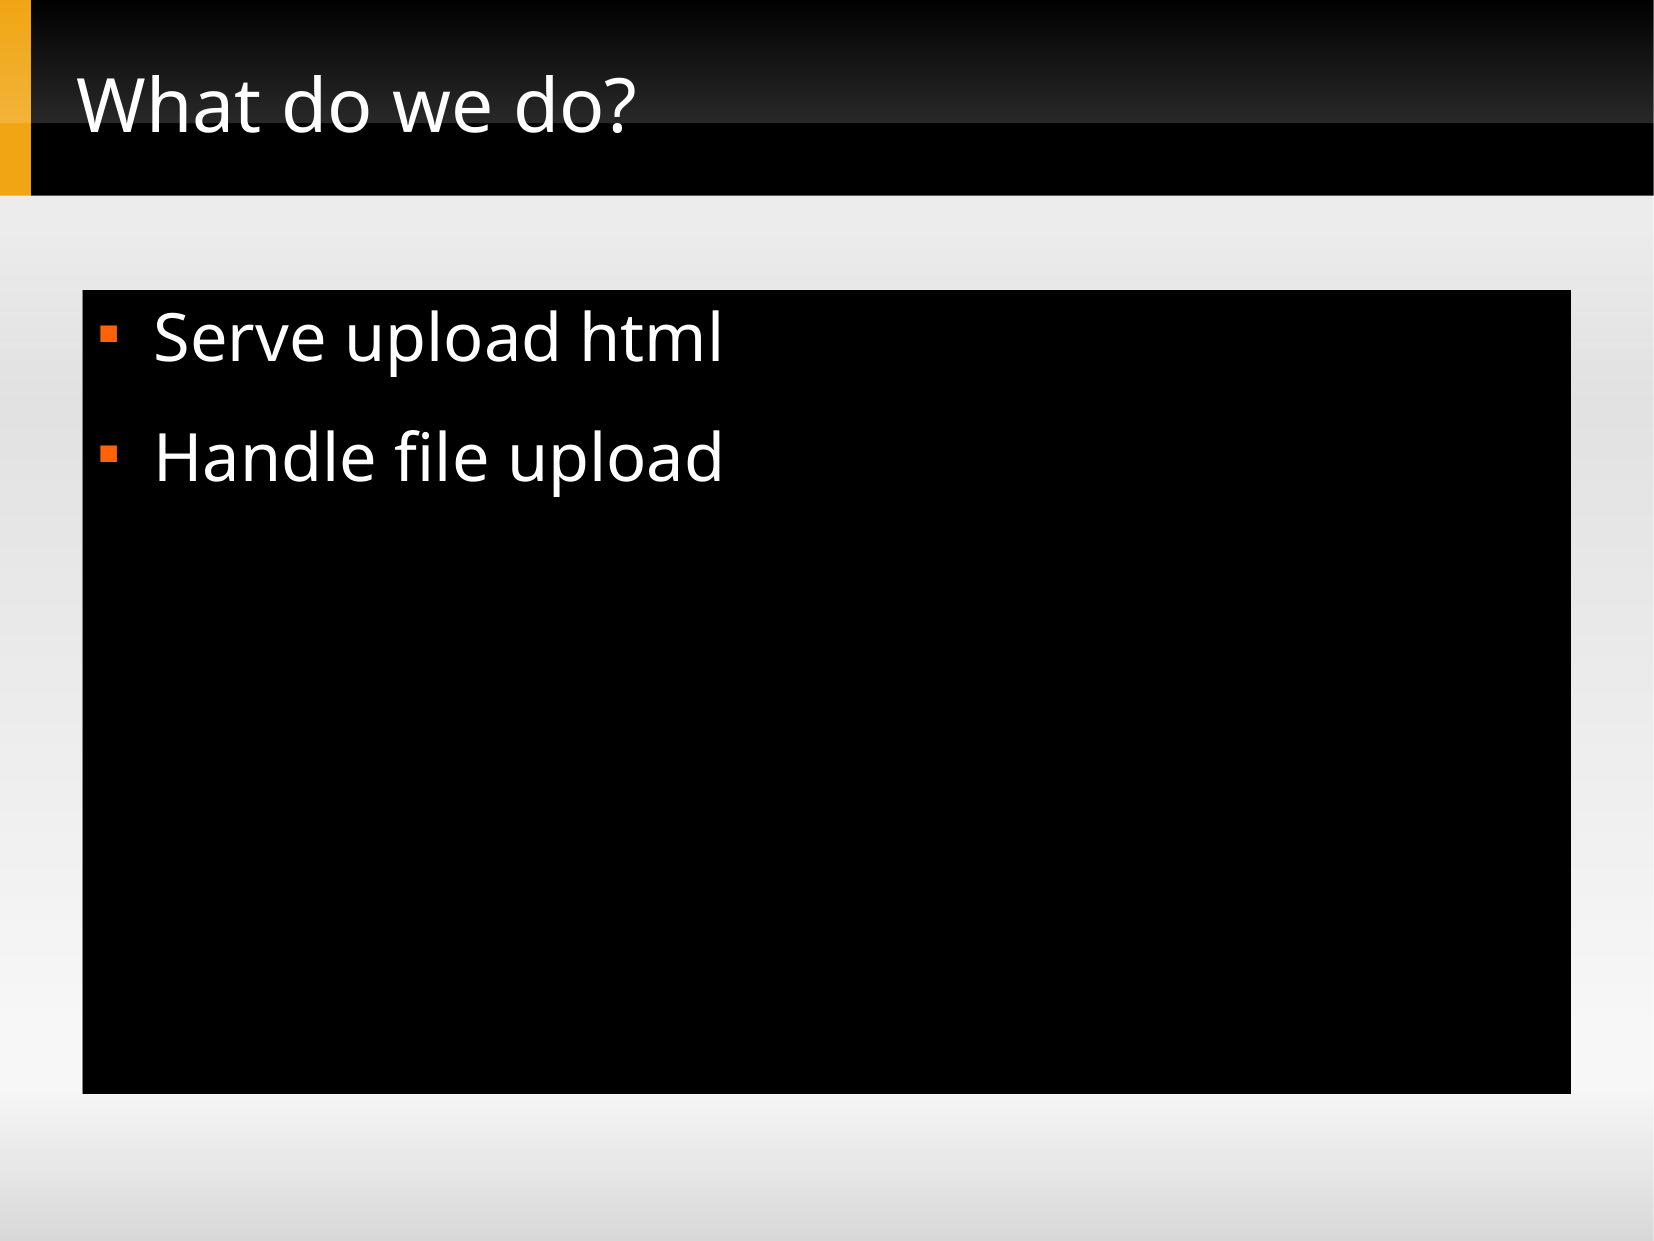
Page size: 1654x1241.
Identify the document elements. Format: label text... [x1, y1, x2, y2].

picture [0, 0, 1654, 1241]
title What do we do? [76, 7, 1565, 200]
list Serve upload html Handle file upload [82, 290, 1571, 1094]
